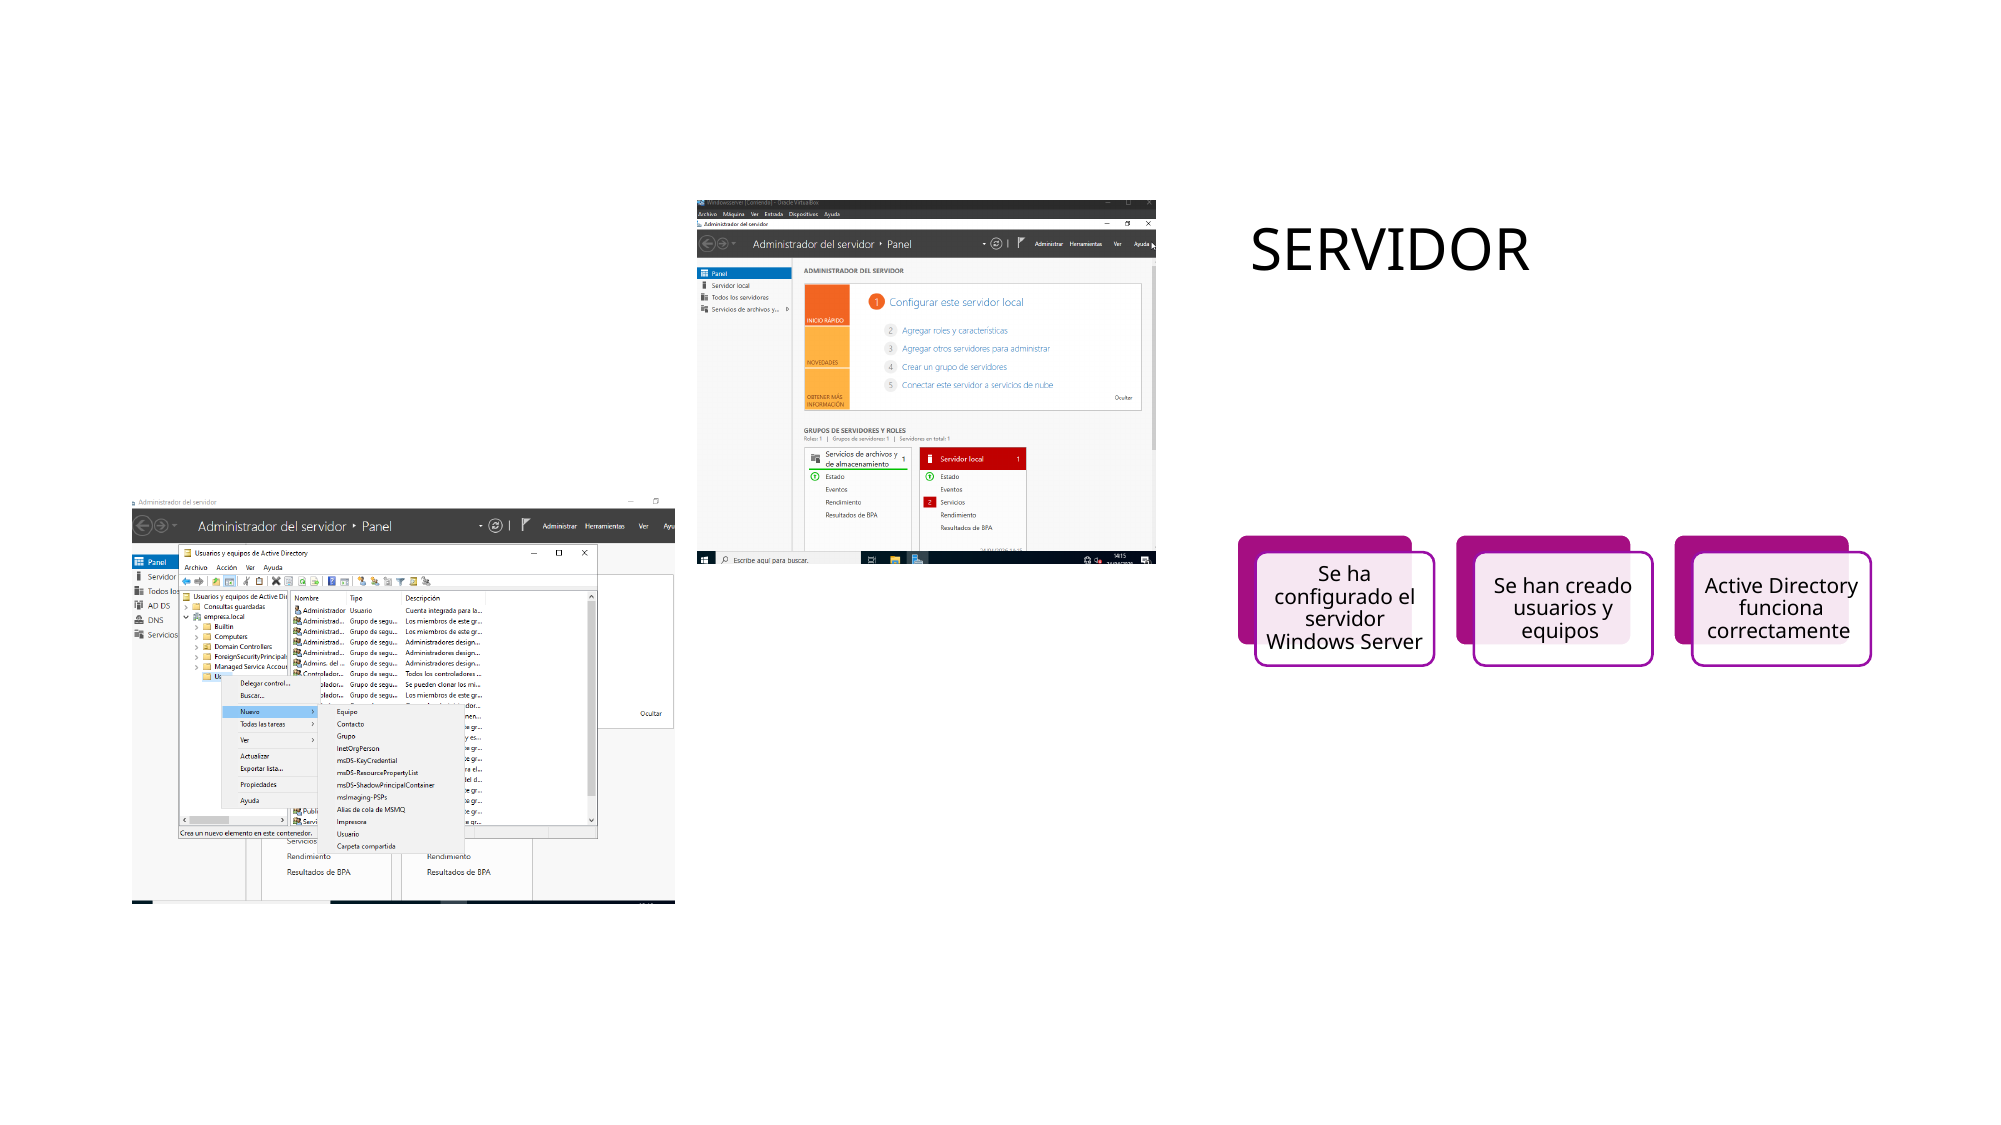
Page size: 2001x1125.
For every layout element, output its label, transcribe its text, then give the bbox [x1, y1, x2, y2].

text_box Se han creado usuarios y equipos [1473, 552, 1653, 666]
text_box Active Directory funciona correctamente [1692, 552, 1871, 666]
text_box Se ha configurado el servidor Windows Server [1255, 552, 1435, 666]
text_box [1235, 533, 1415, 647]
picture [132, 499, 675, 905]
text_box [1453, 533, 1633, 647]
picture [697, 200, 1156, 564]
title SERVIDOR [1235, 101, 1813, 290]
text_box [1672, 533, 1852, 647]
